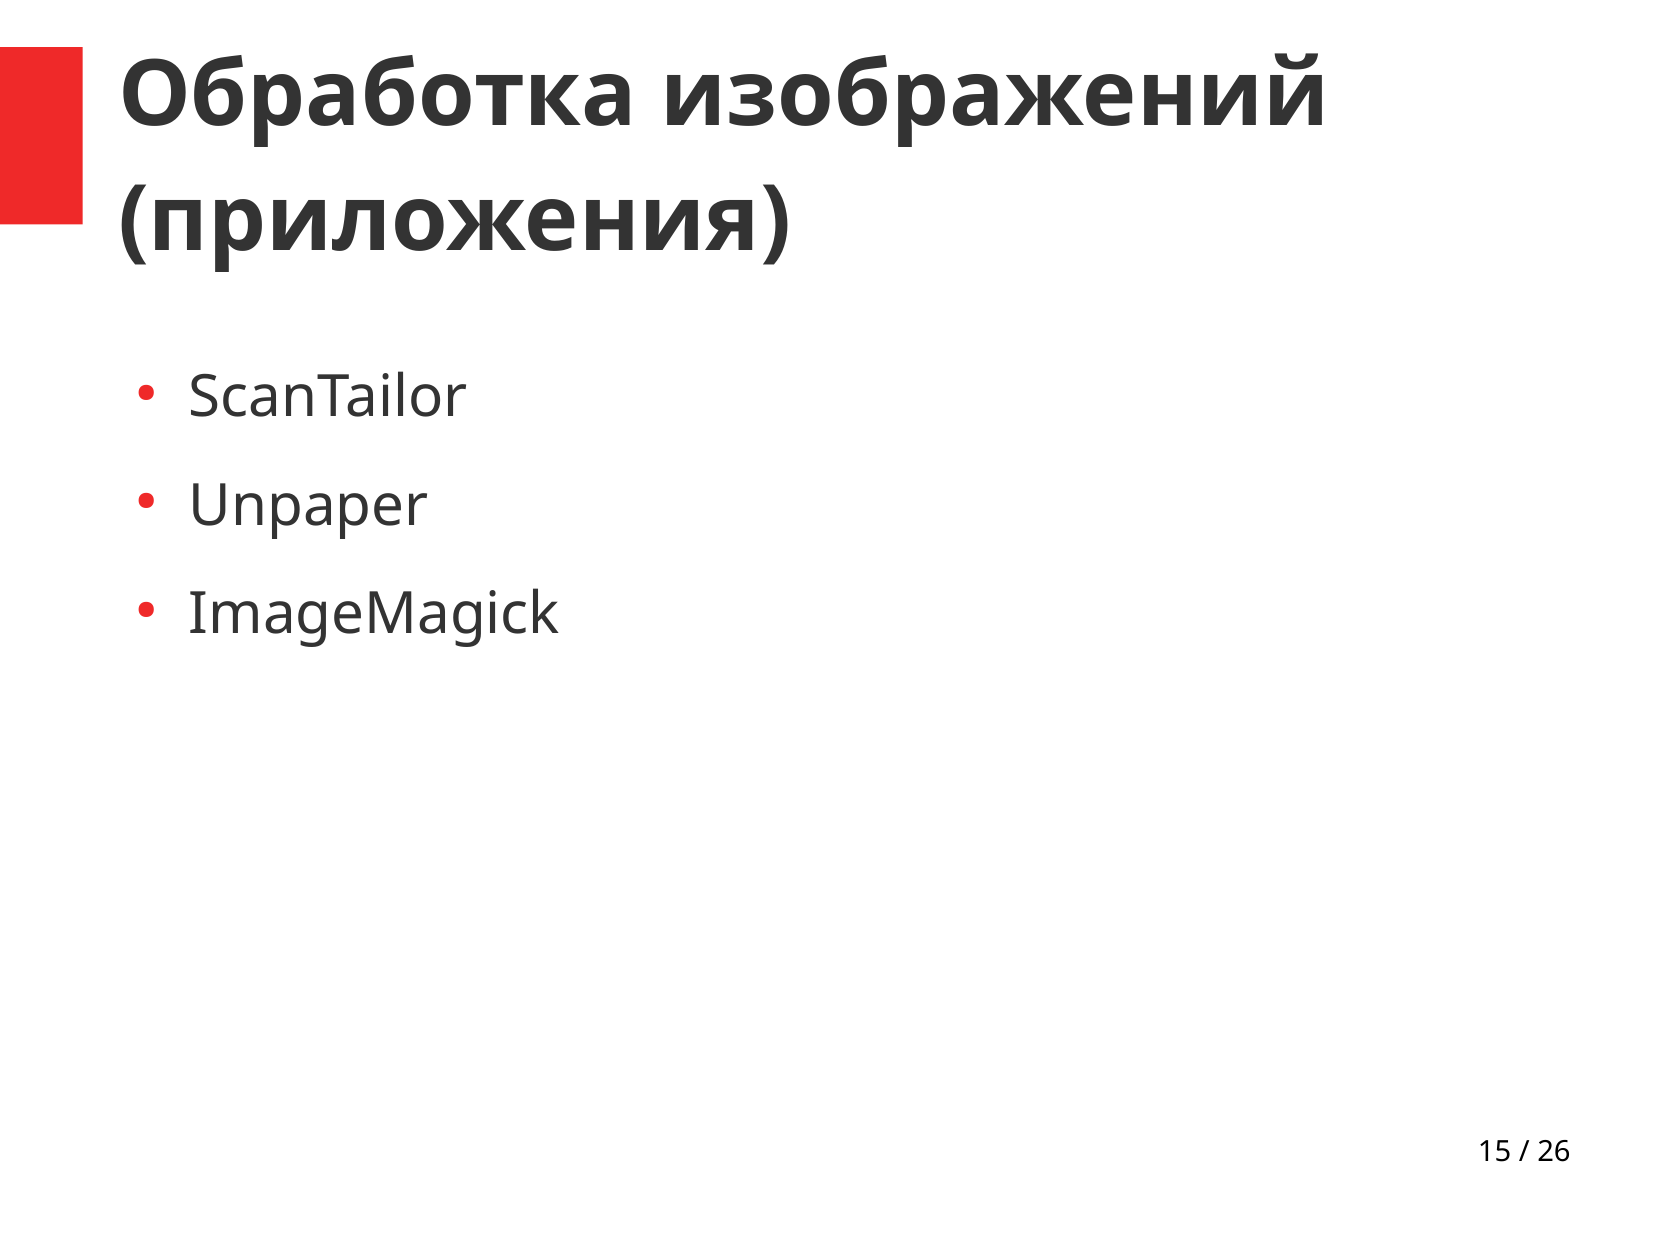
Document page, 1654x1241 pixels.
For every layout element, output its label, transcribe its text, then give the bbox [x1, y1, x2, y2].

list ScanTailor Unpaper ImageMagick [118, 354, 1536, 1074]
title Обработка изображений (приложения) [118, 45, 1571, 260]
